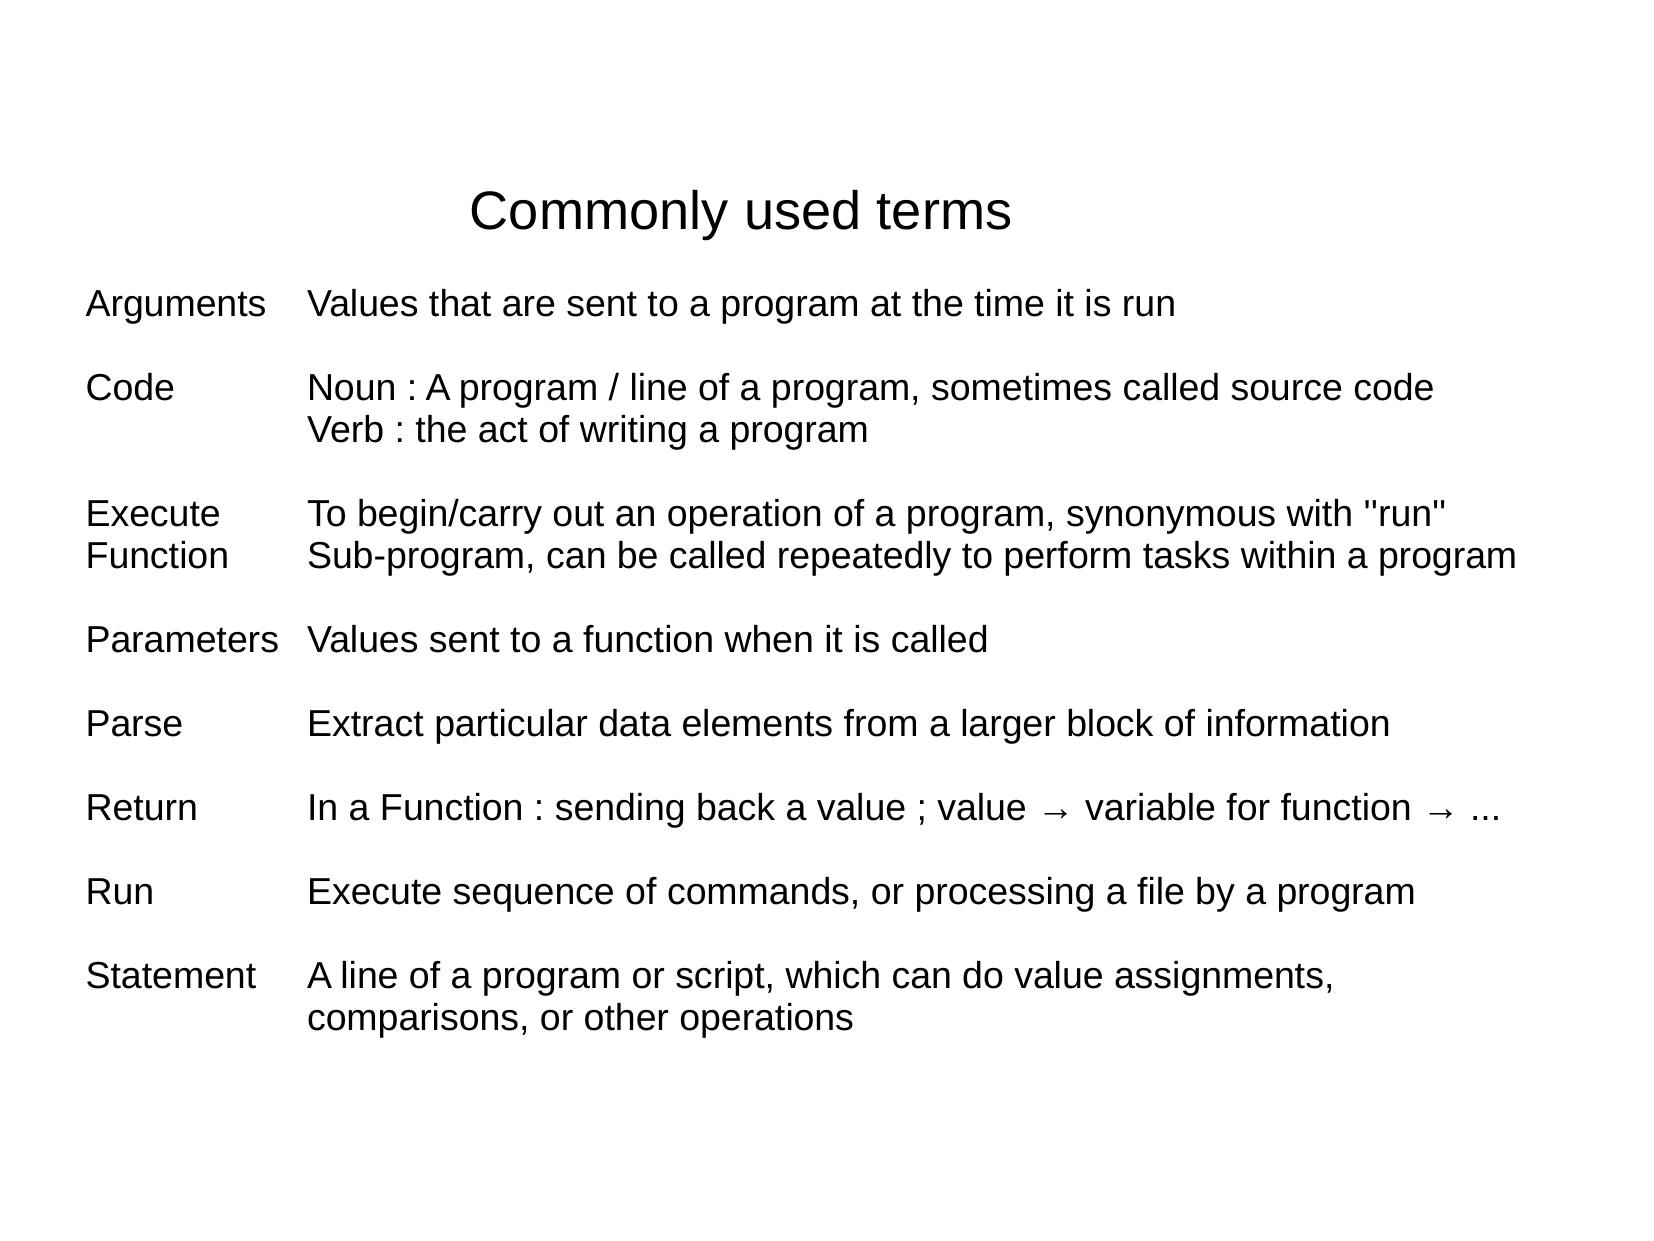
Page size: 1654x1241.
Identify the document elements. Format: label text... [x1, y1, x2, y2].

text_box Commonly used terms Arguments Values that are sent to a program at the time it is run Code Noun : A program / line of a program, sometimes called source code Verb : the act of writing a program Execute To begin/carry out an operation of a program, synonymous with ''run'' Function Sub-program, can be called repeatedly to perform tasks within a program Parameters Values sent to a function when it is called Parse Extract particular data elements from a larger block of information Return In a Function : sending back a value ; value → variable for function → ... Run Execute sequence of commands, or processing a file by a program Statement A line of a program or script, which can do value assignments, comparisons, or other operations [70, 112, 1577, 1088]
